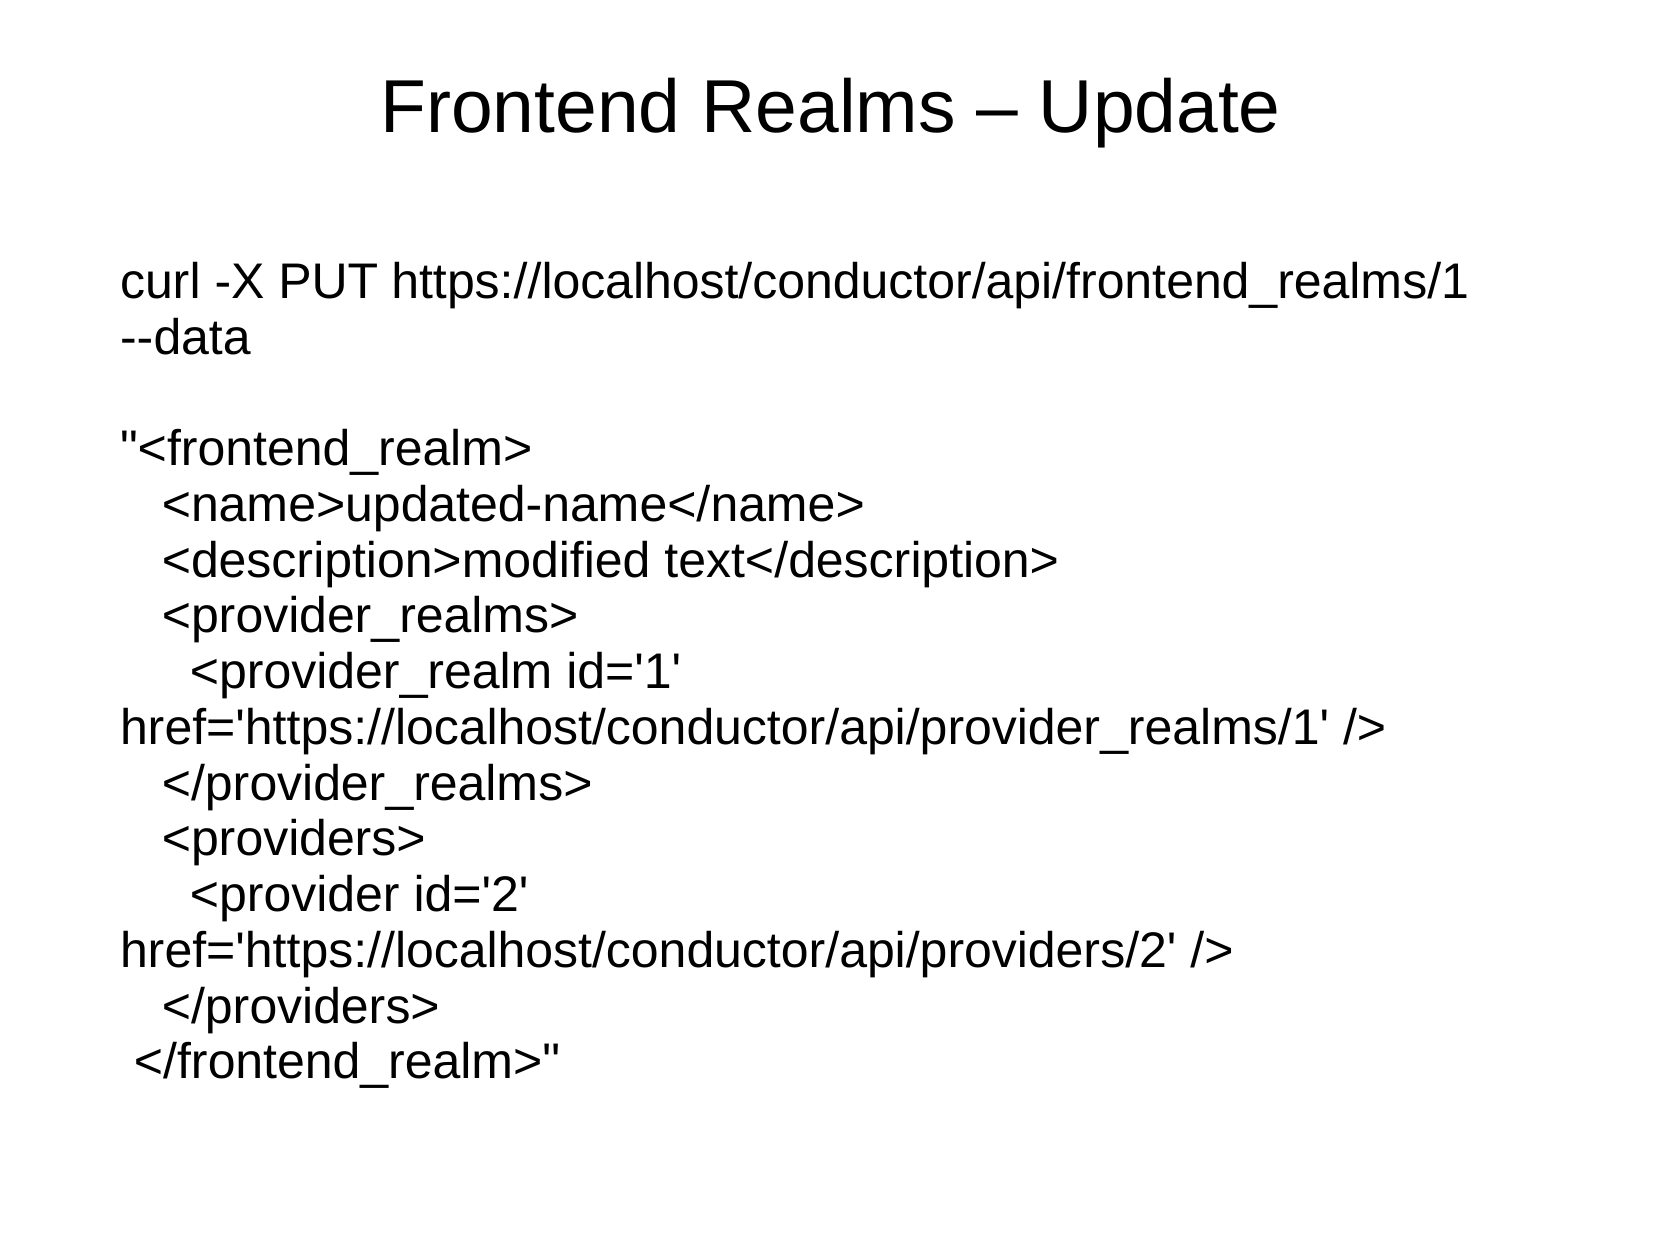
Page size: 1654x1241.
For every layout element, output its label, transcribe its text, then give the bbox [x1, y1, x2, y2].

title Frontend Realms – Update [86, 2, 1576, 211]
subtitle curl -X PUT https://localhost/conductor/api/frontend_realms/1 --data "<frontend_realm> <name>updated-name</name> <description>modified text</description> <provider_realms> <provider_realm id='1' href='https://localhost/conductor/api/provider_realms/1' /> </provider_realms> <providers> <provider id='2' href='https://localhost/conductor/api/providers/2' /> </providers> </frontend_realm>" [119, 141, 1636, 1241]
